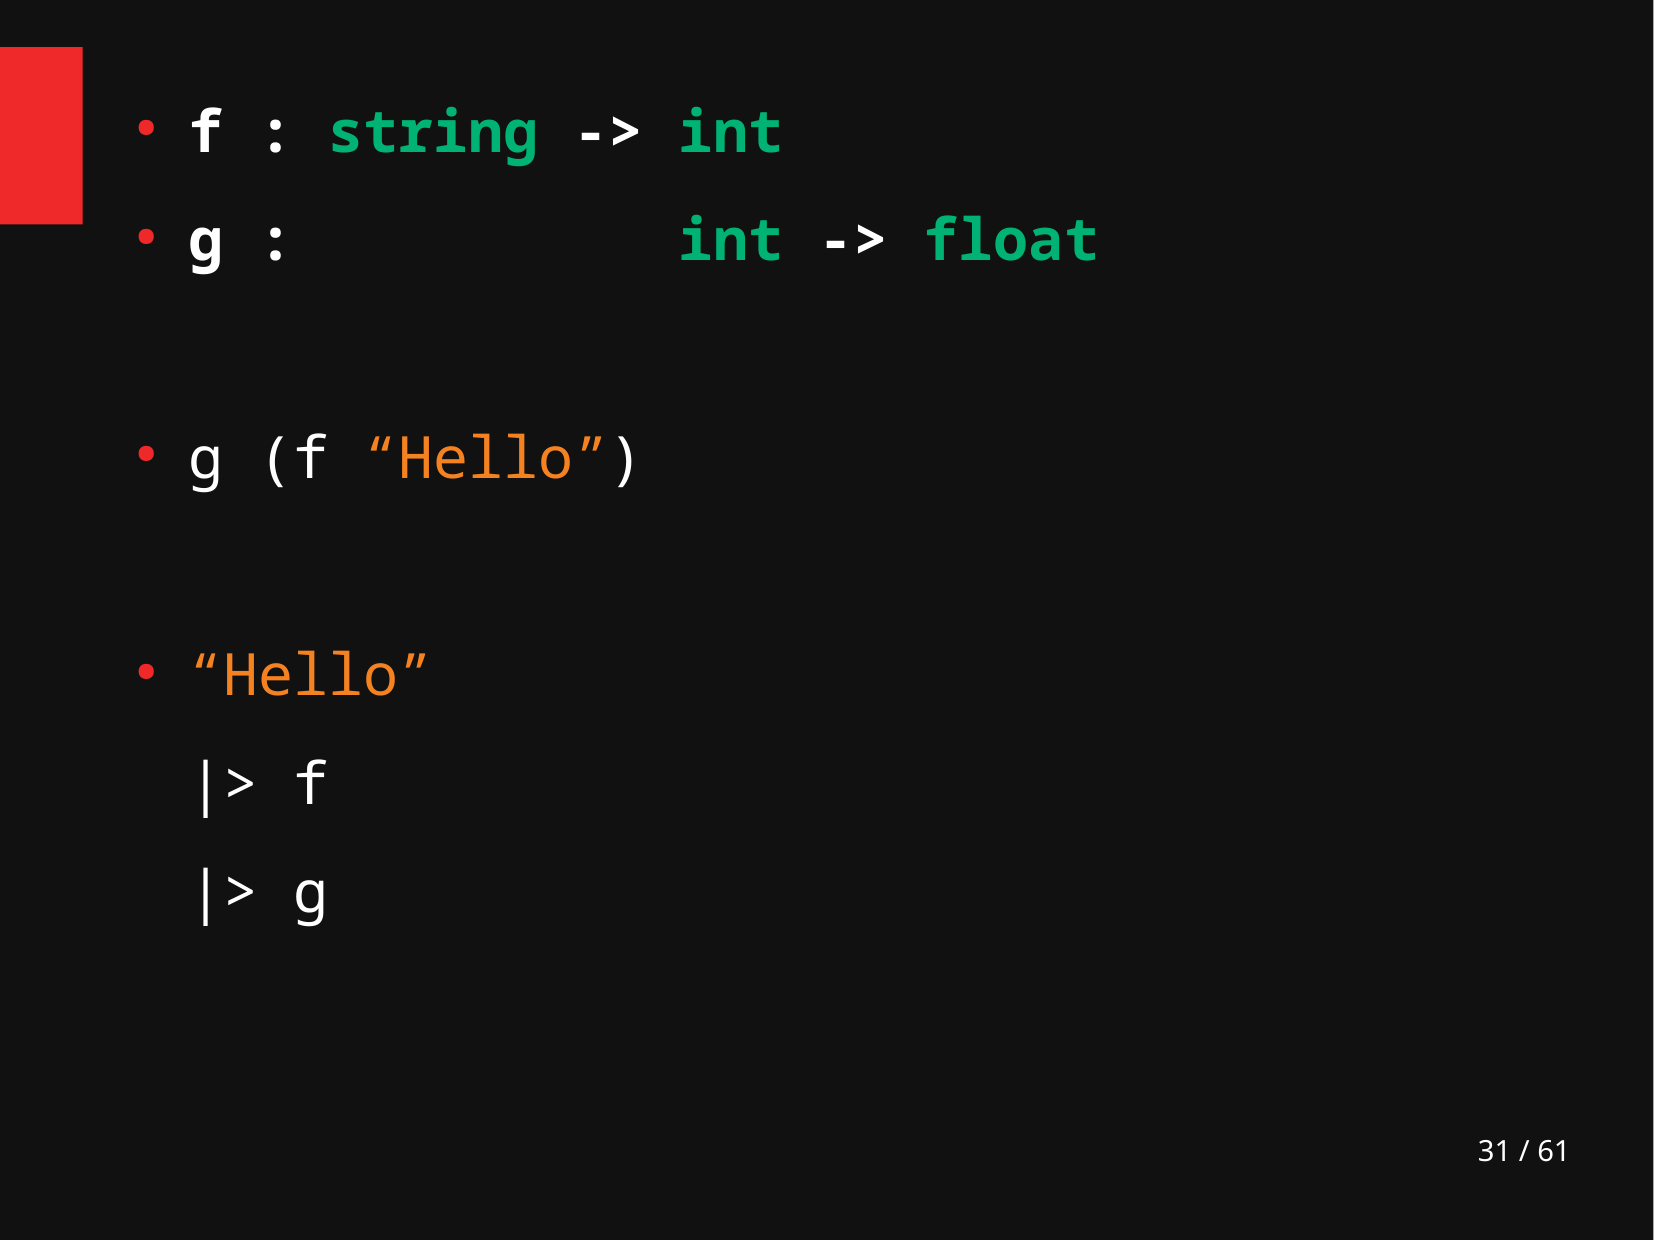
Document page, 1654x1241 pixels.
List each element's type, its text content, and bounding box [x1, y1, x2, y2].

list f : string -> int g : int -> float g (f “Hello”) “Hello” |> f |> g [118, 90, 1536, 1074]
